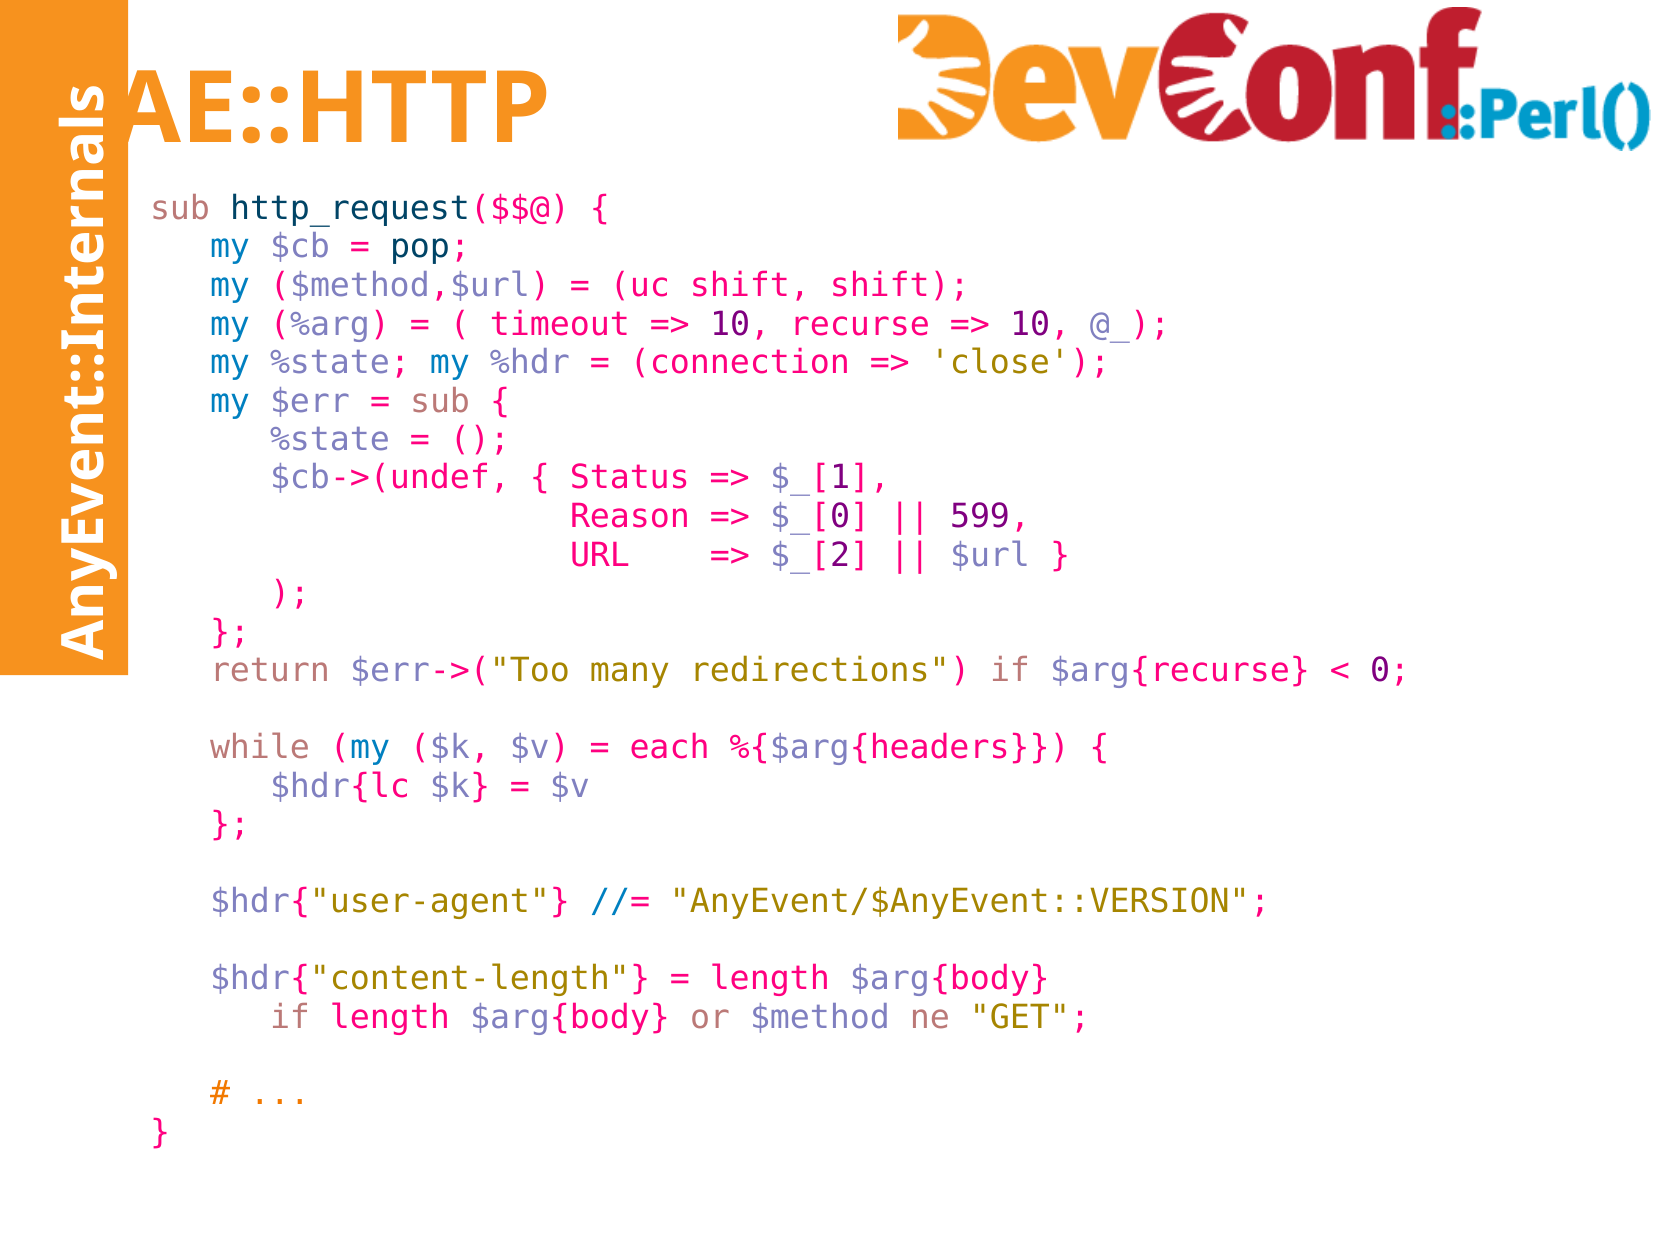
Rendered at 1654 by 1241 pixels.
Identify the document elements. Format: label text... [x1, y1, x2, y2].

text_box sub http_request($$@) { my $cb = pop; my ($method,$url) = (uc shift, shift); my (%arg) = ( timeout => 10, recurse => 10, @_); my %state; my %hdr = (connection => 'close'); my $err = sub { %state = (); $cb->(undef, { Status => $_[1], Reason => $_[0] || 599, URL => $_[2] || $url } ); }; return $err->("Too many redirections") if $arg{recurse} < 0; while (my ($k, $v) = each %{$arg{headers}}) { $hdr{lc $k} = $v }; $hdr{"user-agent"} //= "AnyEvent/$AnyEvent::VERSION"; $hdr{"content-length"} = length $arg{body} if length $arg{body} or $method ne "GET"; # ... } [150, 188, 1576, 1193]
text_box AnyEvent::Internals [0, 0, 84, 676]
picture [898, 7, 1651, 151]
title AE::HTTP [112, 45, 901, 162]
